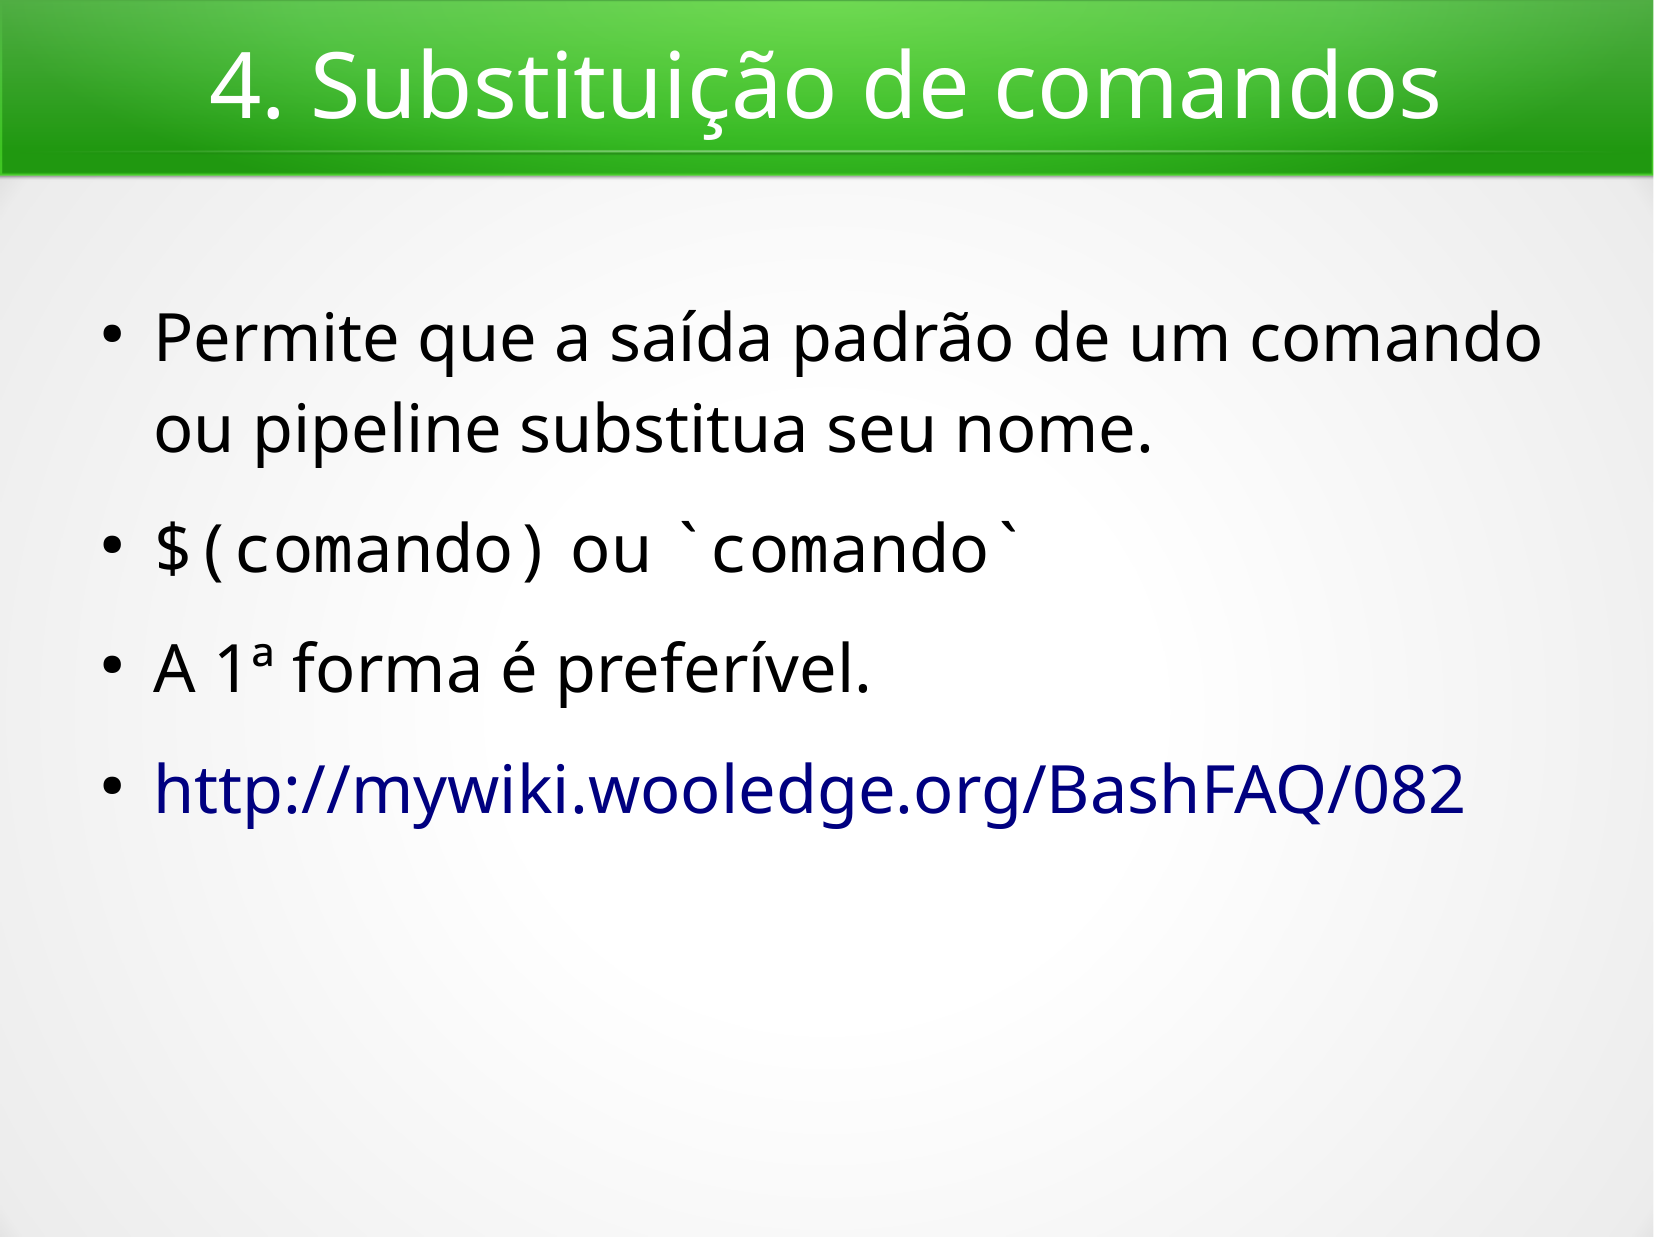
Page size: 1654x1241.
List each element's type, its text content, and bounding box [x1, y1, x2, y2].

title 4. Substituição de comandos [82, 11, 1571, 154]
picture [0, 0, 1654, 1237]
list Permite que a saída padrão de um comando ou pipeline substitua seu nome. $(comando) ou `comando` A 1ª forma é preferível. http://mywiki.wooledge.org/BashFAQ/082 [82, 290, 1571, 1010]
